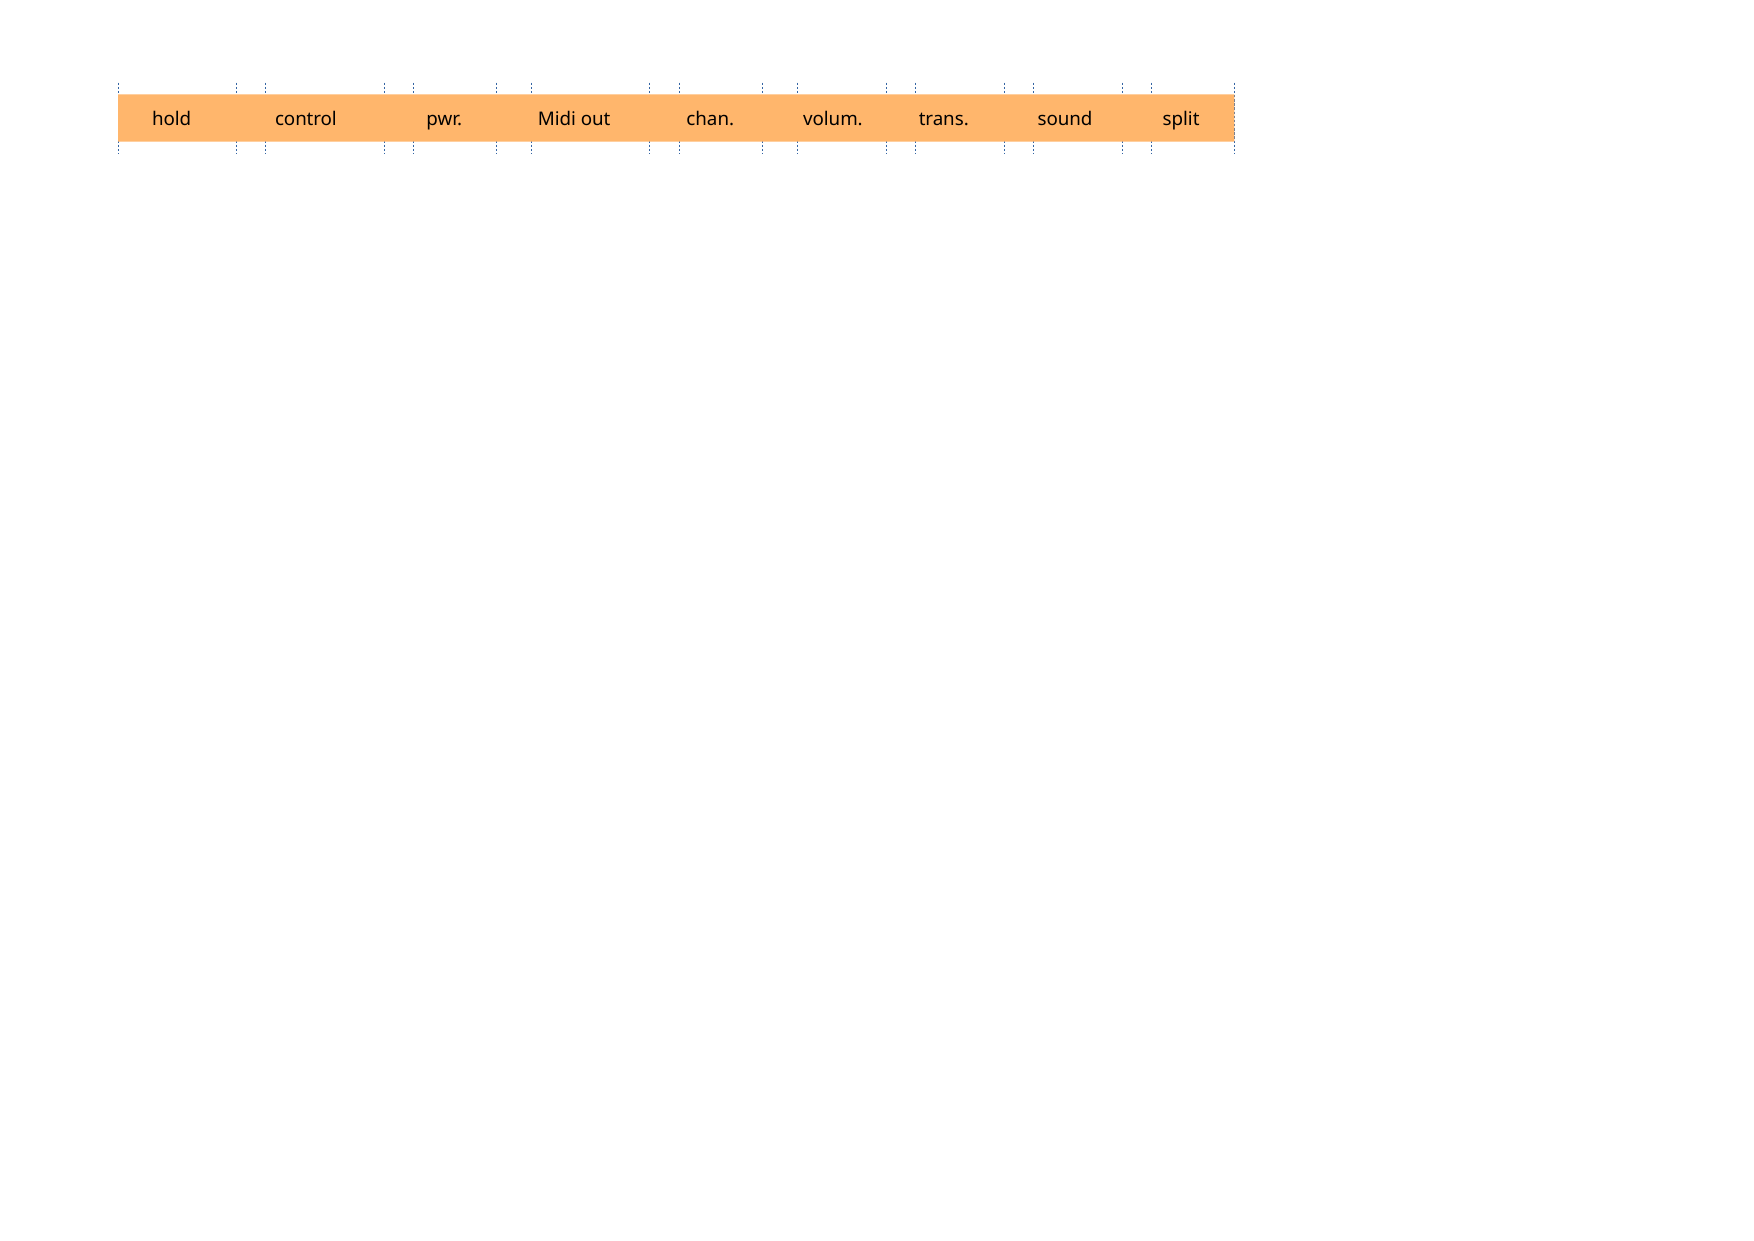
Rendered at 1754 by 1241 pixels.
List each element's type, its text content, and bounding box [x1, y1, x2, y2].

text_box trans. [903, 101, 1018, 135]
text_box hold [137, 101, 221, 135]
text_box chan. [671, 101, 772, 135]
text_box [118, 94, 1235, 142]
text_box control [260, 101, 390, 135]
text_box Midi out [523, 101, 661, 135]
text_box volum. [788, 101, 899, 135]
text_box split [1147, 101, 1236, 135]
text_box pwr. [411, 101, 501, 135]
text_box sound [1022, 101, 1134, 135]
